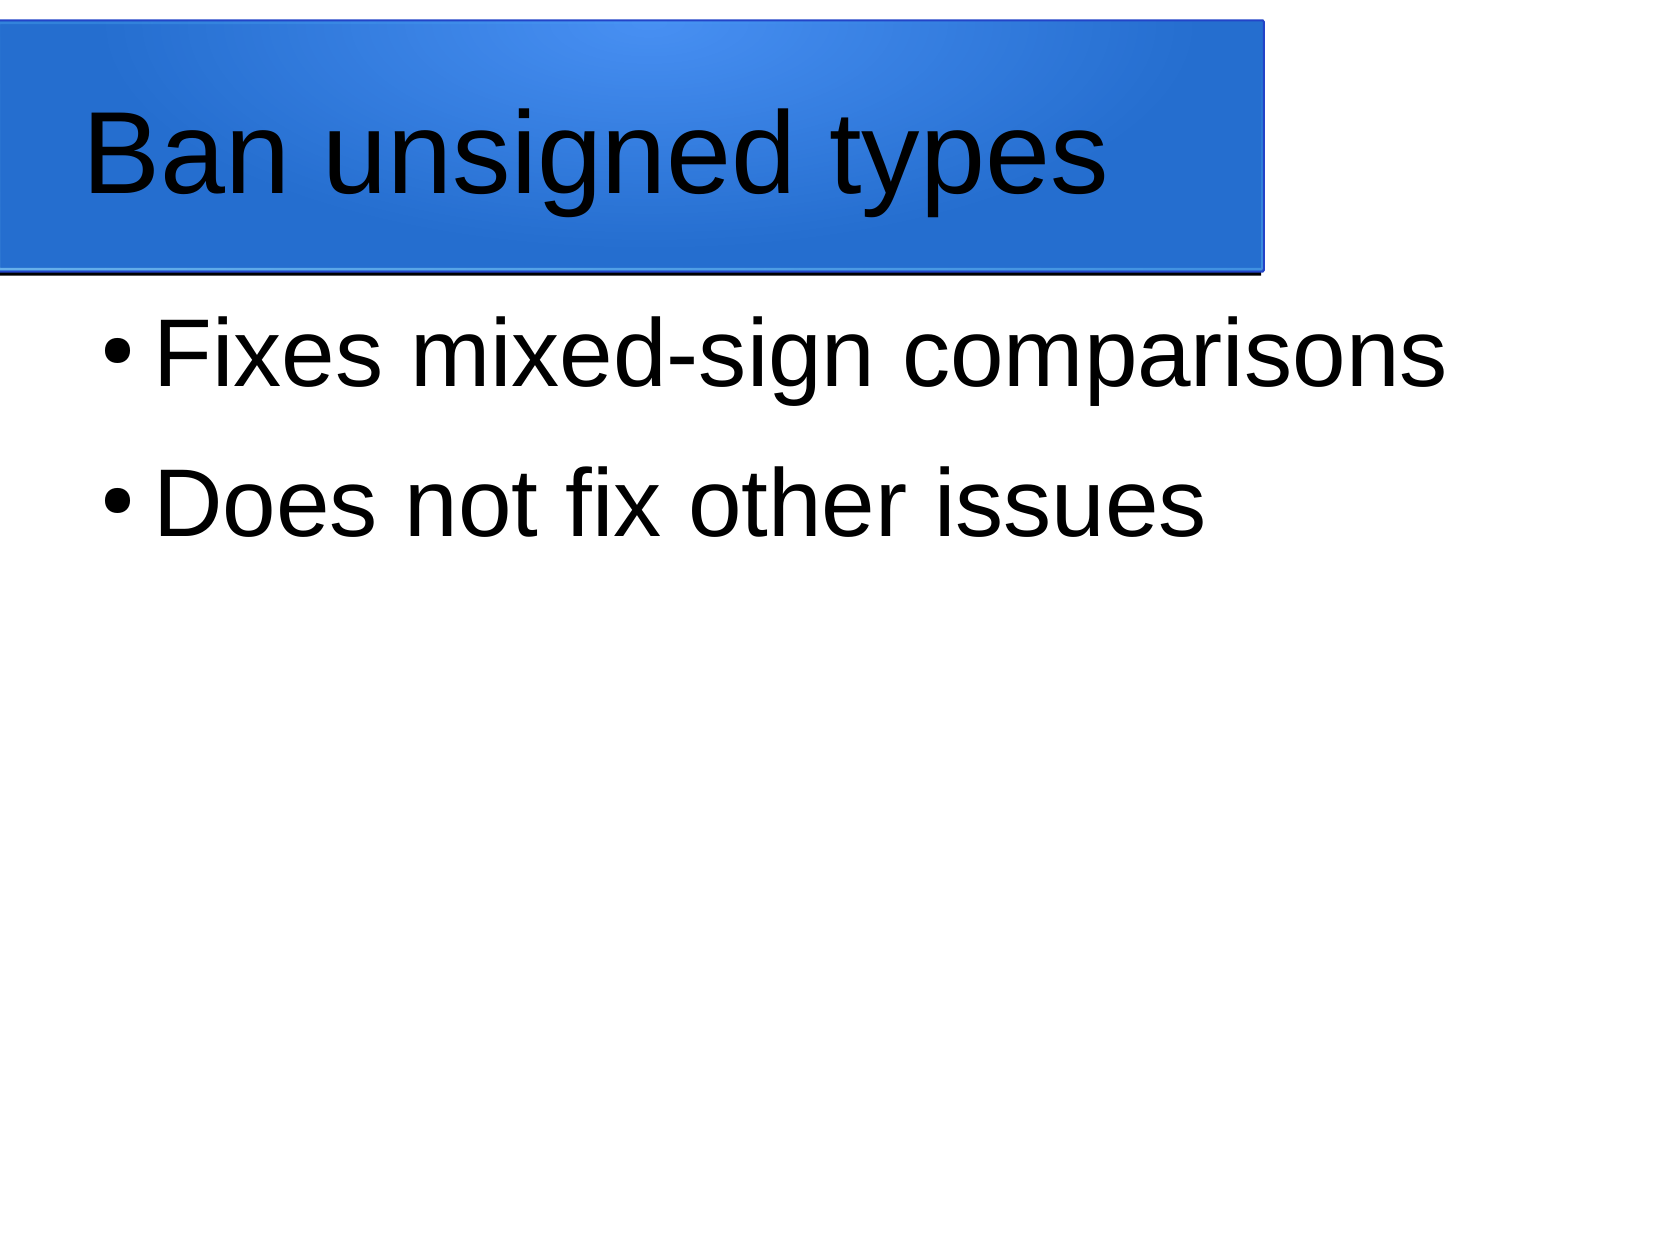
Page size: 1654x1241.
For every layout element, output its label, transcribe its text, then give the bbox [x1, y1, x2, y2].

title Ban unsigned types [82, 49, 1571, 257]
list Fixes mixed-sign comparisons Does not fix other issues [82, 299, 1571, 1019]
